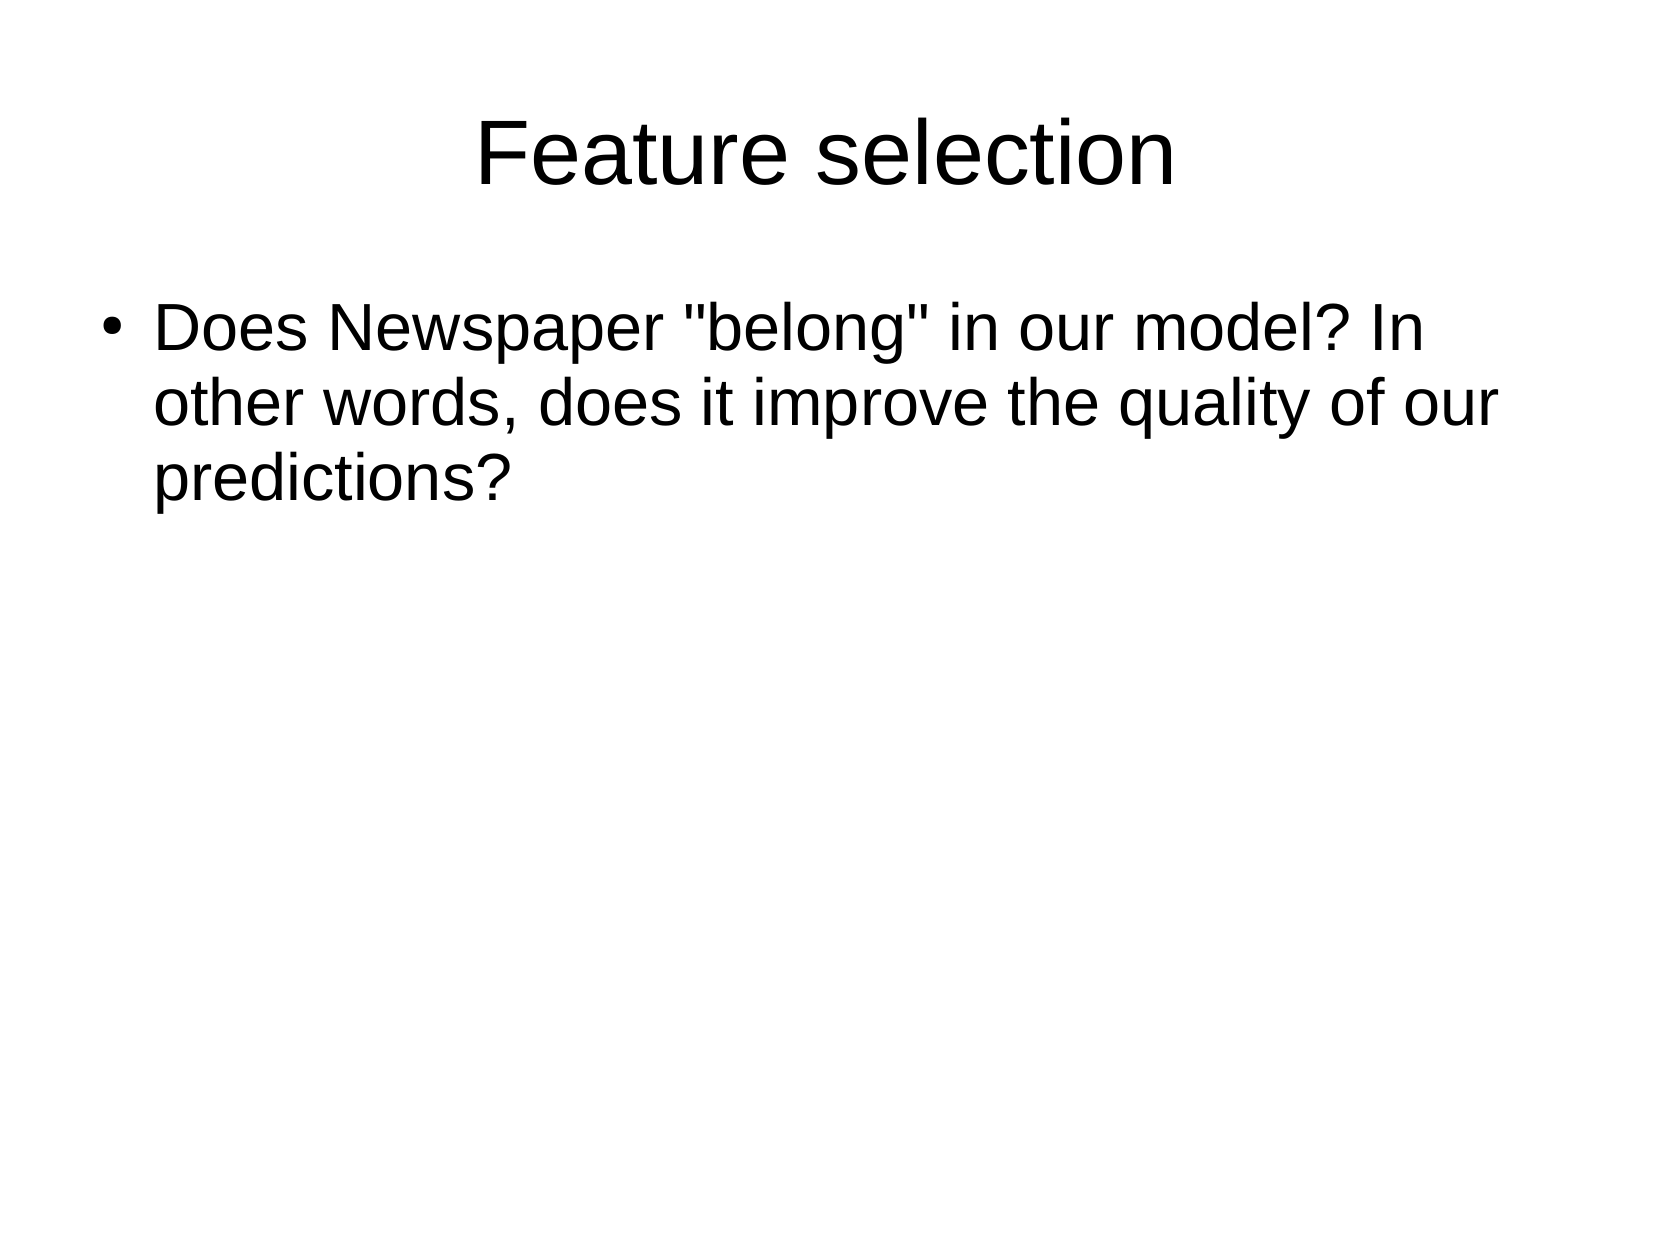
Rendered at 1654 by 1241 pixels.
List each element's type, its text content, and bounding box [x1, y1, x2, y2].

title Feature selection [82, 49, 1571, 257]
list Does Newspaper "belong" in our model? In other words, does it improve the quality of our predictions? [82, 290, 1571, 1010]
